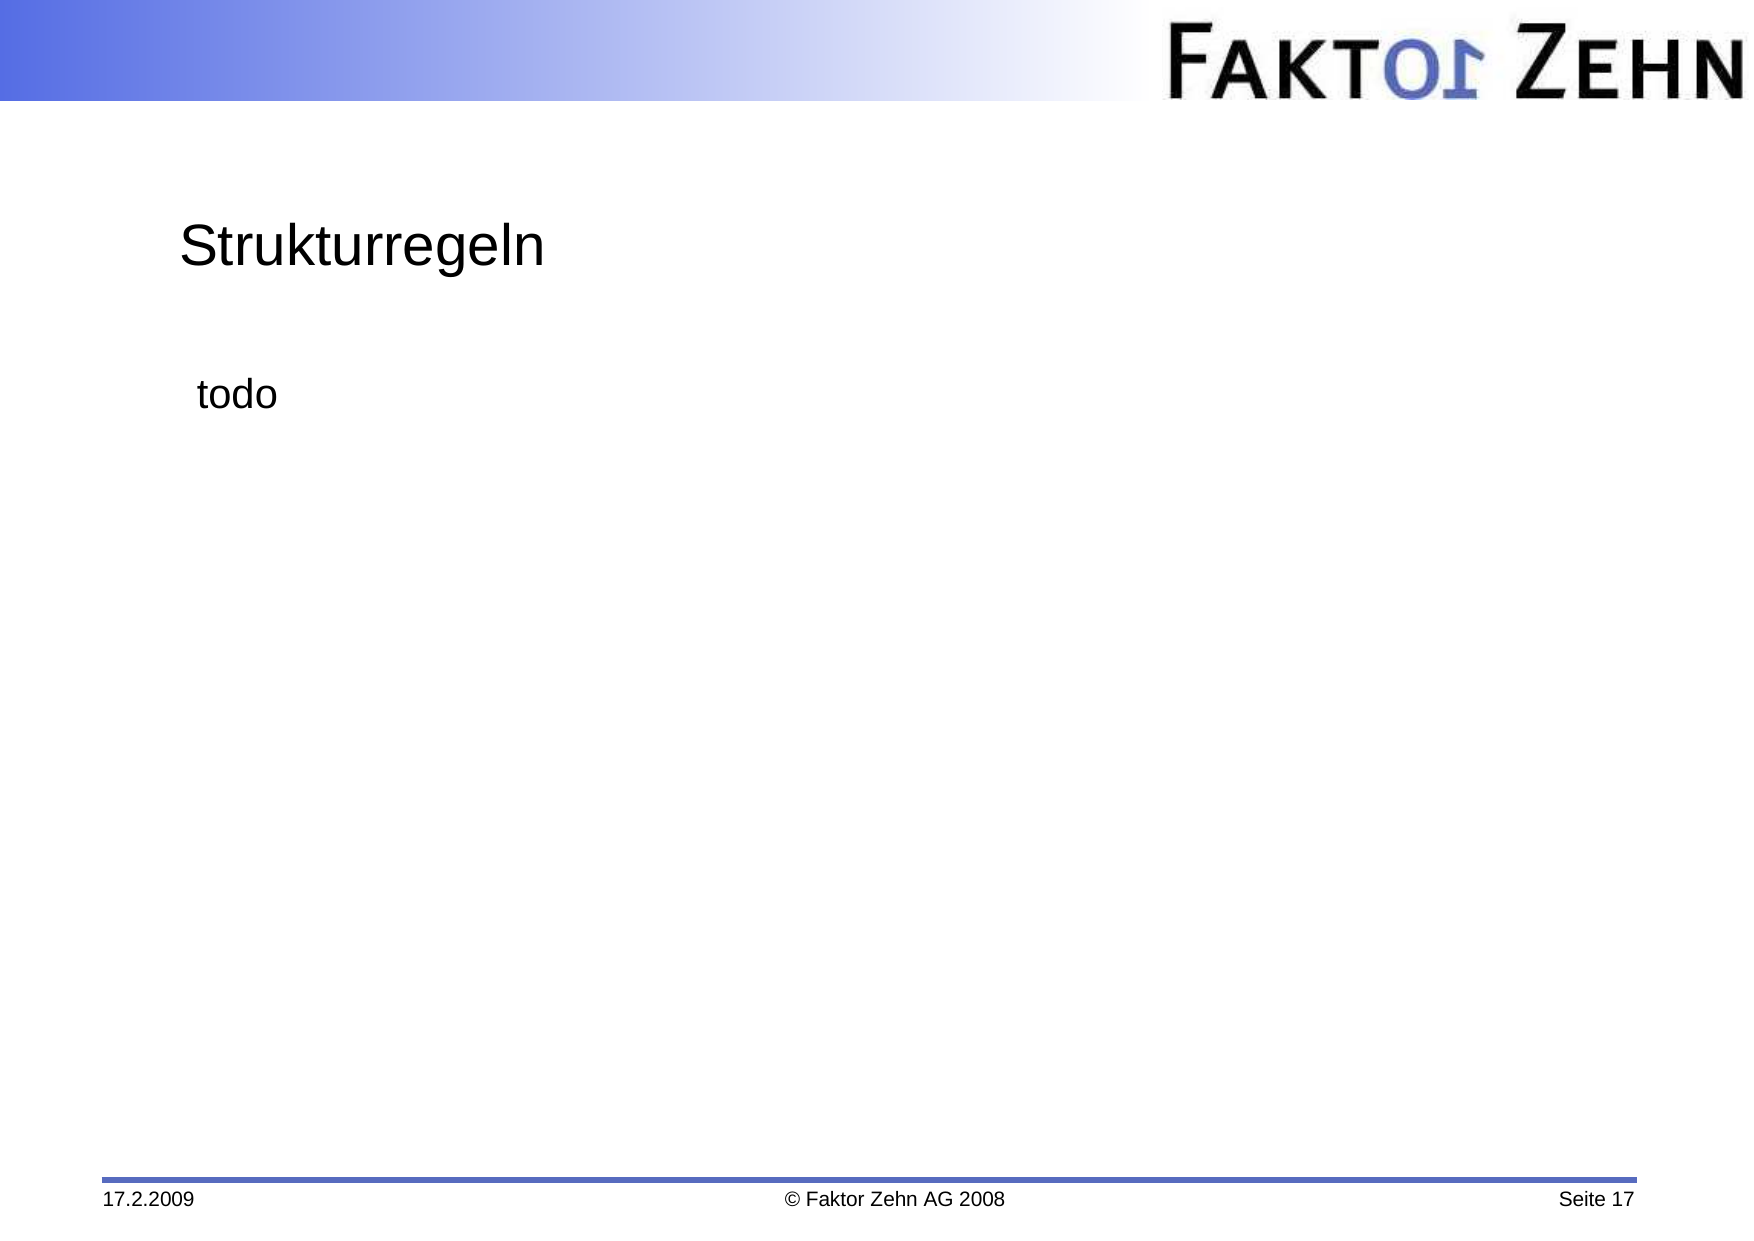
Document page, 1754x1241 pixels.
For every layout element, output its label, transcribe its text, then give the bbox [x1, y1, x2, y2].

picture [1162, 7, 1752, 100]
list todo [179, 371, 1576, 1078]
title Strukturregeln [179, 142, 1576, 349]
